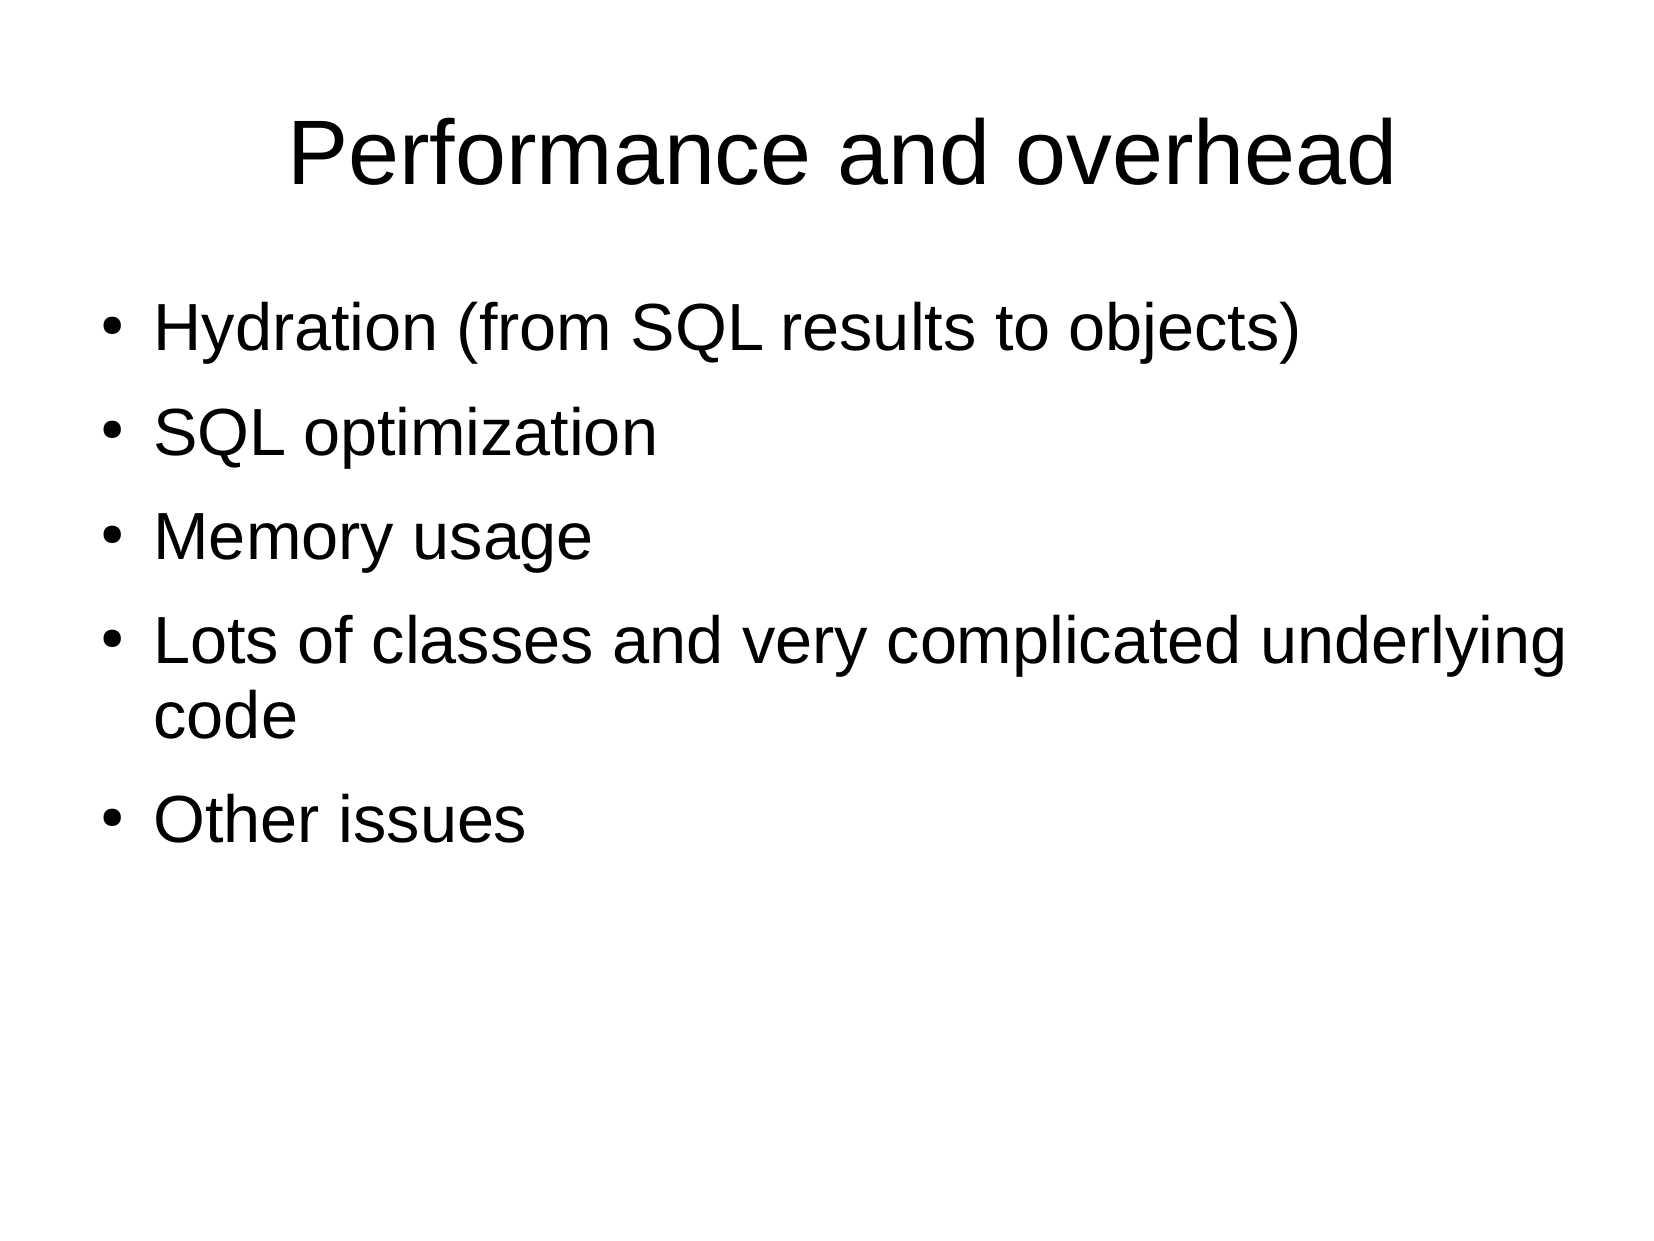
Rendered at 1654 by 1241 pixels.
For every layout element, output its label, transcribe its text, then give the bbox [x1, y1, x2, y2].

list Hydration (from SQL results to objects) SQL optimization Memory usage Lots of classes and very complicated underlying code Other issues [82, 290, 1571, 1109]
title Performance and overhead [82, 56, 1571, 250]
